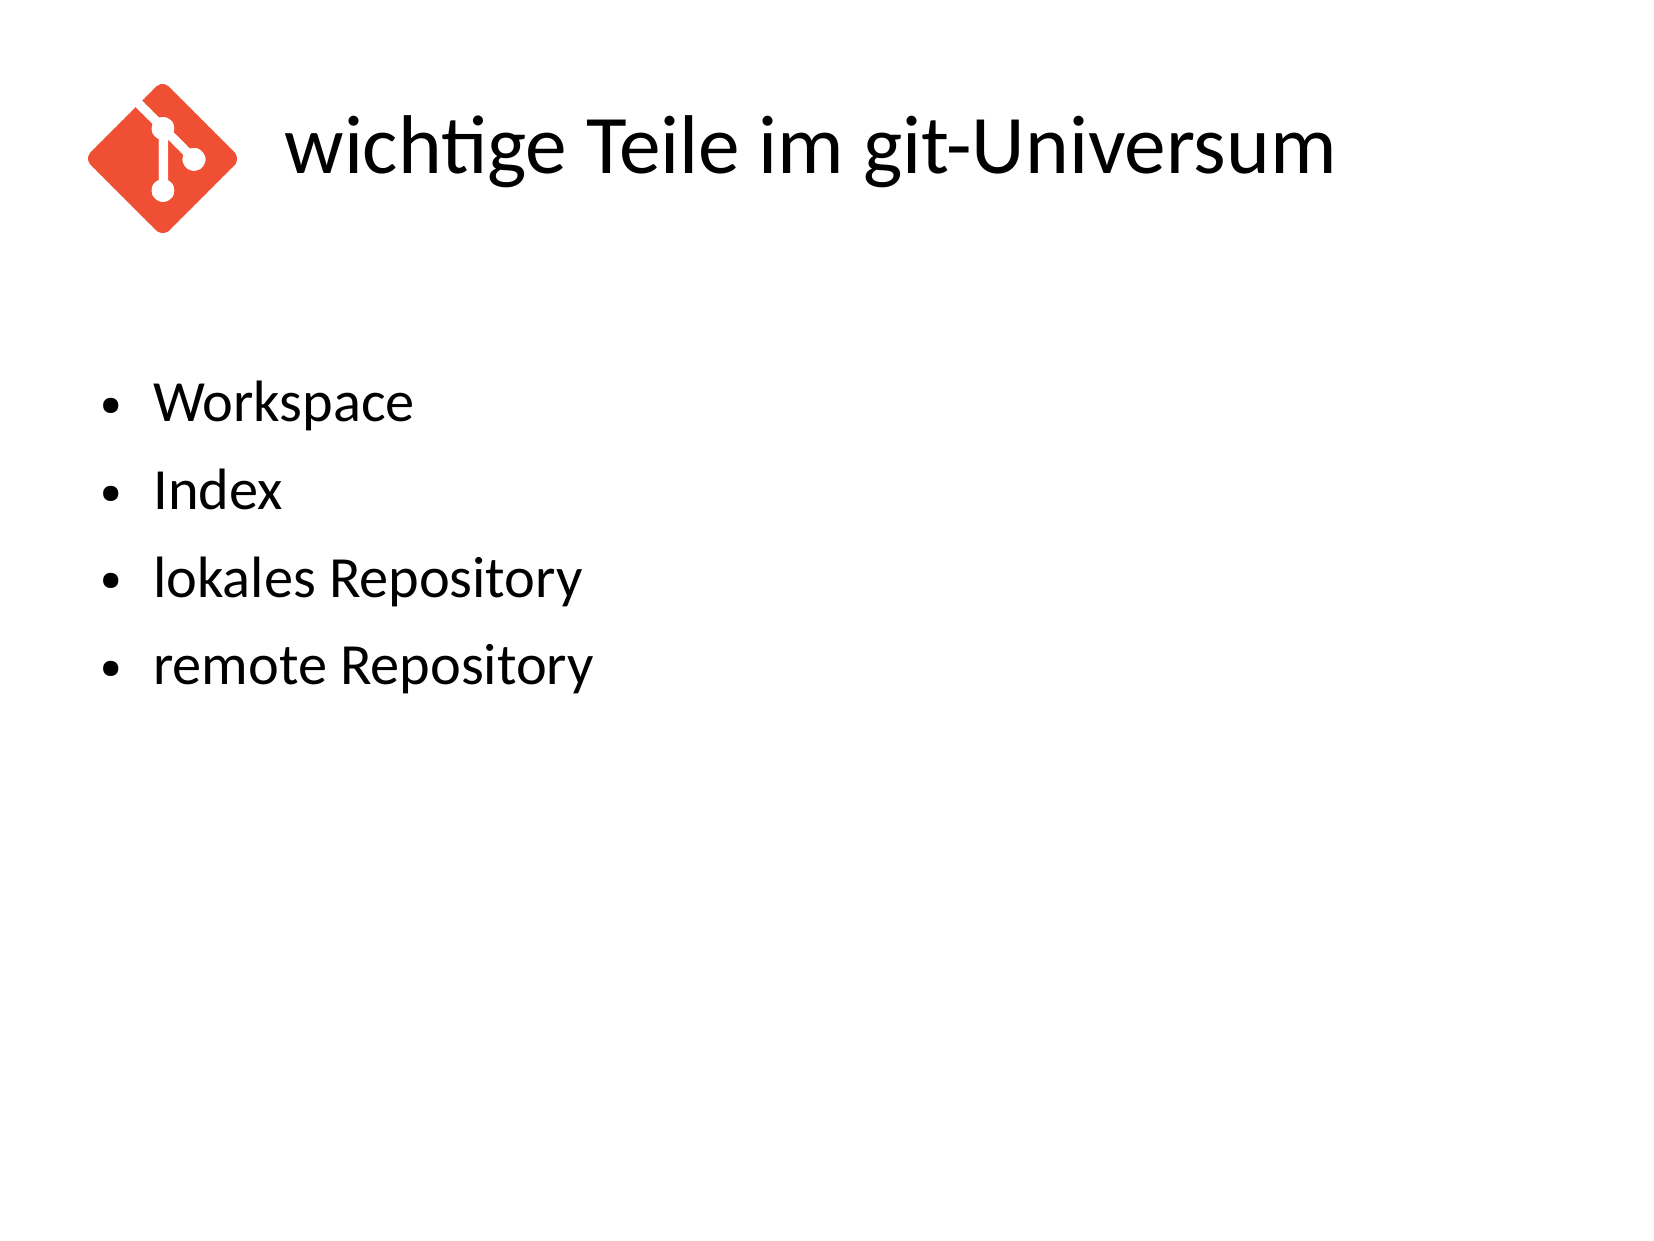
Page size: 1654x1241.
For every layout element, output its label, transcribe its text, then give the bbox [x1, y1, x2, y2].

list Workspace Index lokales Repository remote Repository [82, 290, 1571, 1152]
picture [88, 84, 237, 233]
title wichtige Teile im git-Universum [265, 49, 1571, 257]
